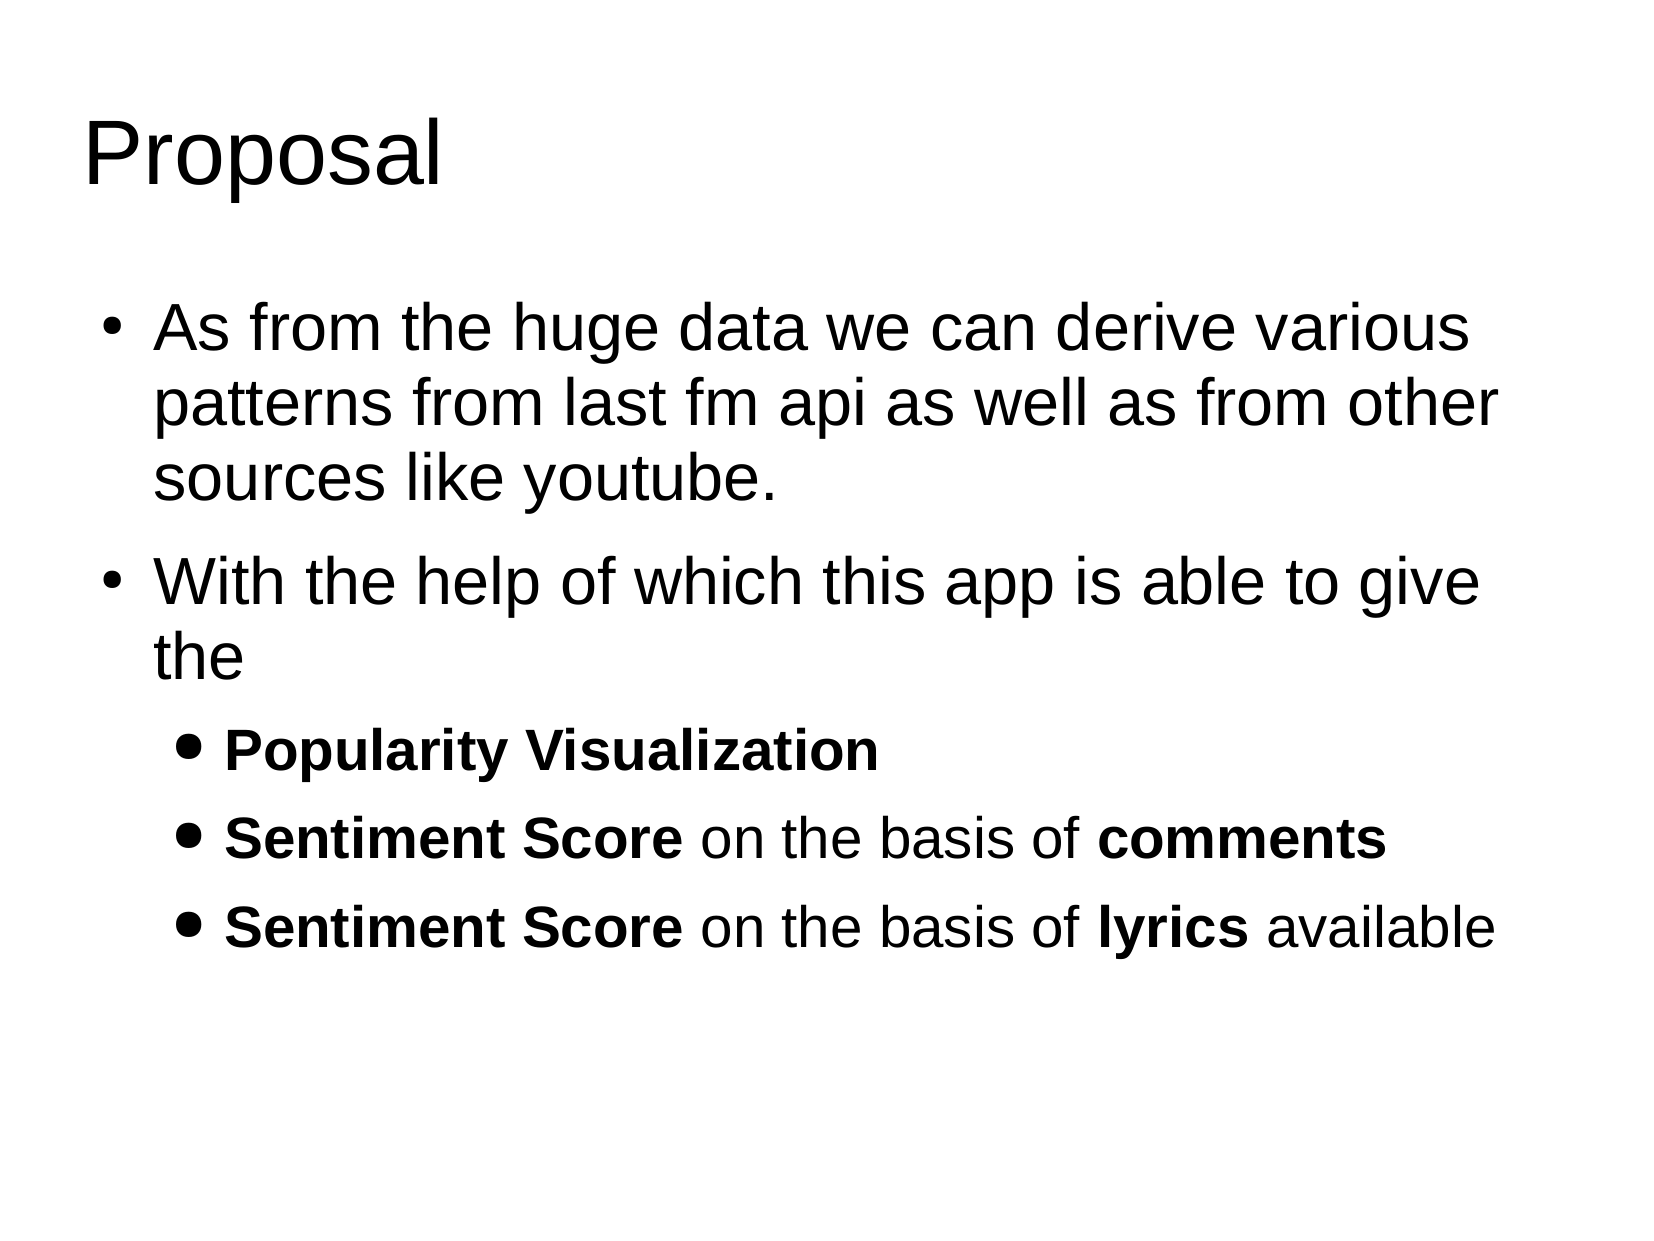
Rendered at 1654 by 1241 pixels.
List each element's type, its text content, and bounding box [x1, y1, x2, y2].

list As from the huge data we can derive various patterns from last fm api as well as from other sources like youtube. With the help of which this app is able to give the Popularity Visualization Sentiment Score on the basis of comments Sentiment Score on the basis of lyrics available [82, 290, 1571, 1010]
title Proposal [82, 49, 1571, 257]
